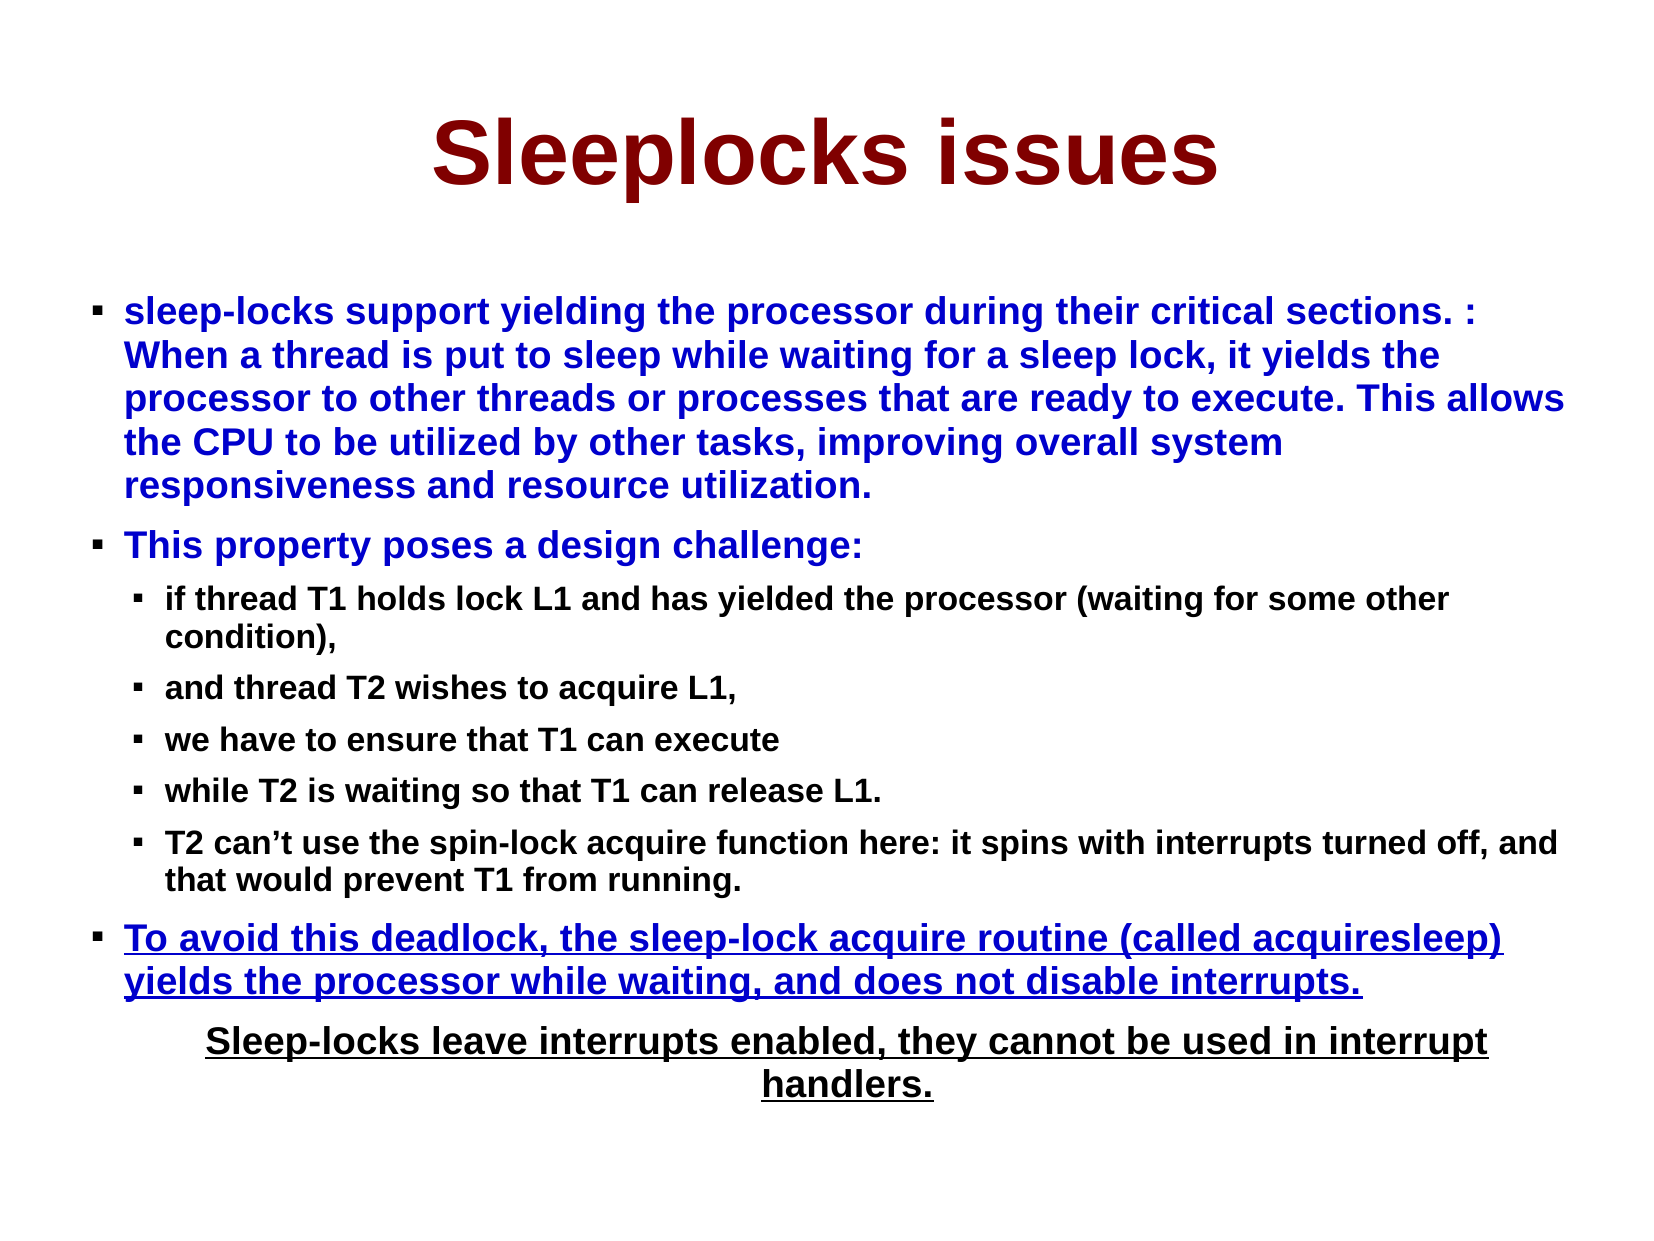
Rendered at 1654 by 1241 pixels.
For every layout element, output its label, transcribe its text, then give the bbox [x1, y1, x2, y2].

list sleep-locks support yielding the processor during their critical sections. : When a thread is put to sleep while waiting for a sleep lock, it yields the processor to other threads or processes that are ready to execute. This allows the CPU to be utilized by other tasks, improving overall system responsiveness and resource utilization. This property poses a design challenge: if thread T1 holds lock L1 and has yielded the processor (waiting for some other condition), and thread T2 wishes to acquire L1, we have to ensure that T1 can execute while T2 is waiting so that T1 can release L1. T2 can’t use the spin-lock acquire function here: it spins with interrupts turned off, and that would prevent T1 from running. To avoid this deadlock, the sleep-lock acquire routine (called acquiresleep) yields the processor while waiting, and does not disable interrupts. Sleep-locks leave interrupts enabled, they cannot be used in interrupt handlers. [82, 290, 1571, 1122]
title Sleeplocks issues [82, 49, 1571, 257]
